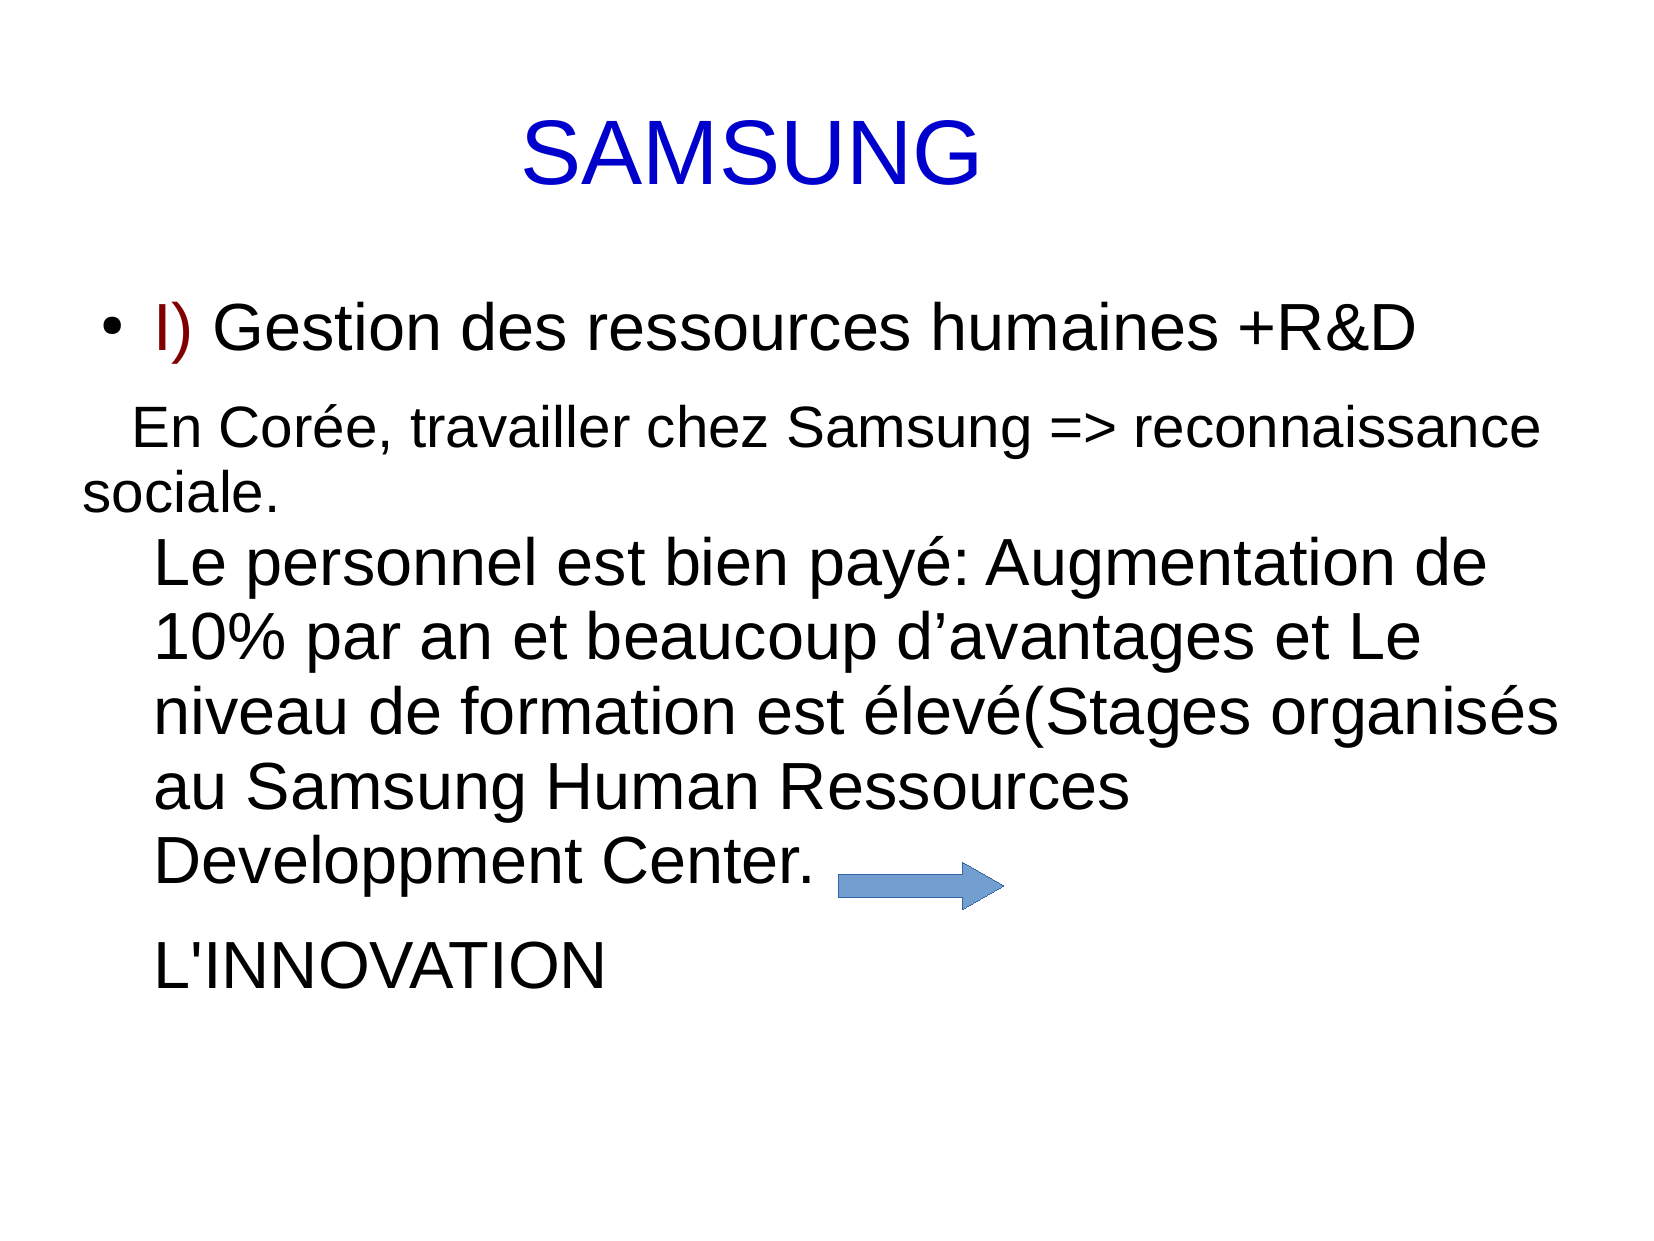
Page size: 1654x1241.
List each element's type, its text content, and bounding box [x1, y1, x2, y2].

title SAMSUNG [8, 49, 1497, 257]
list I) Gestion des ressources humaines +R&D En Corée, travailler chez Samsung => reconnaissance sociale. Le personnel est bien payé: Augmentation de 10% par an et beaucoup d’avantages et Le niveau de formation est élevé(Stages organisés au Samsung Human Ressources Developpment Center. L'INNOVATION [82, 290, 1571, 1010]
text_box [838, 862, 1004, 910]
